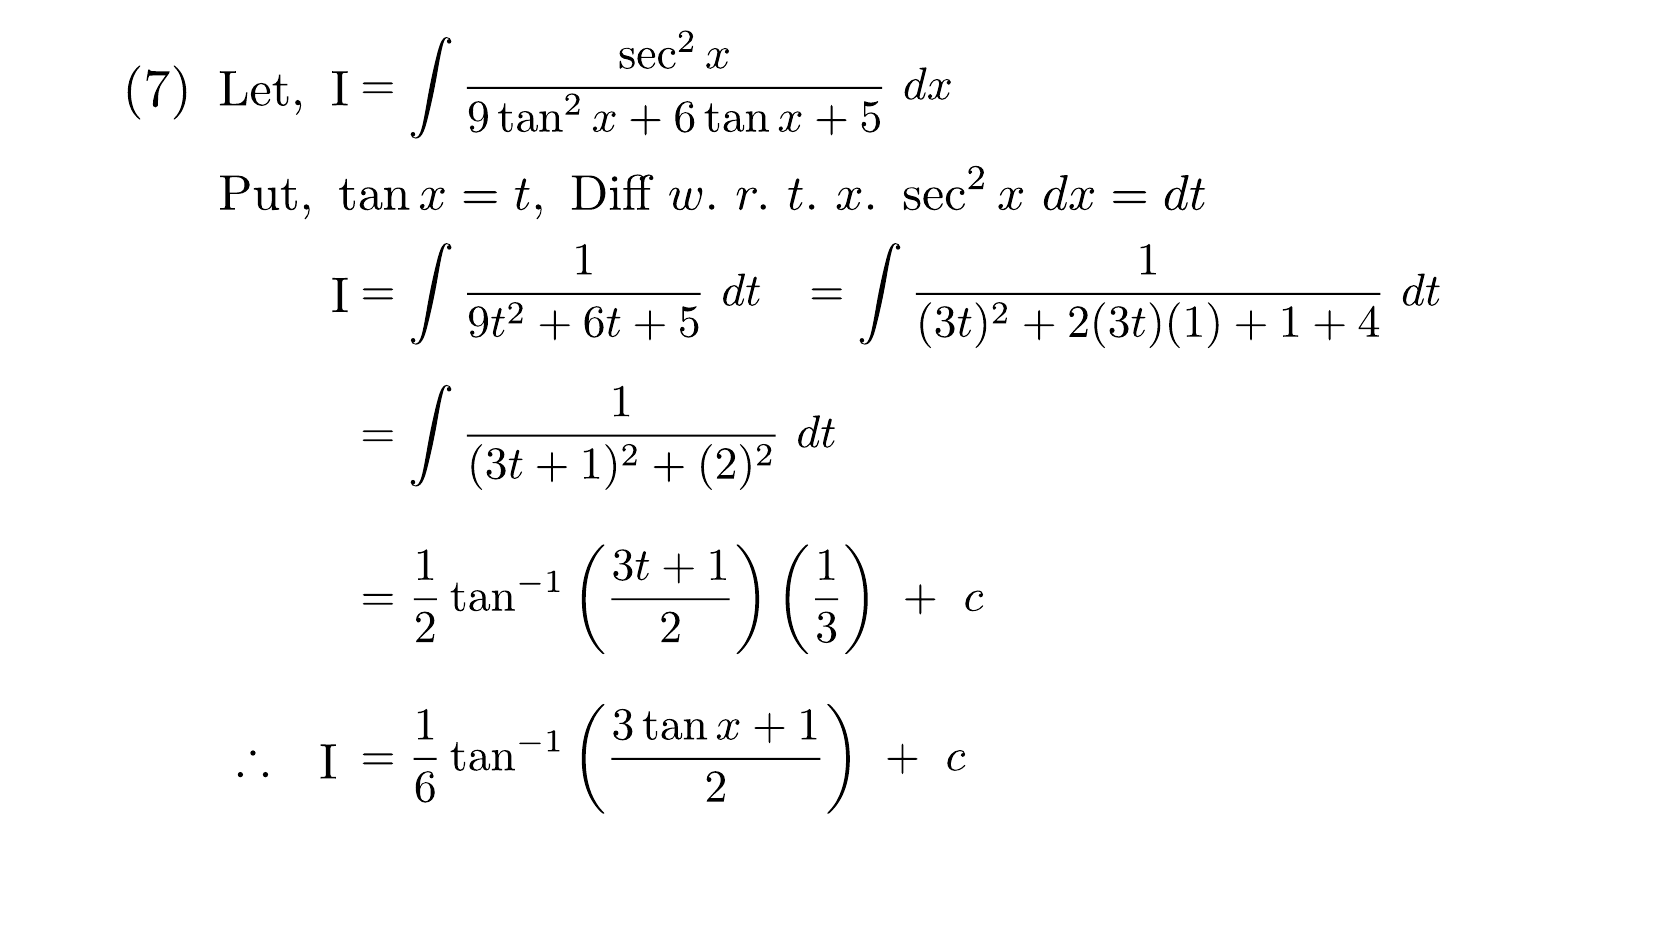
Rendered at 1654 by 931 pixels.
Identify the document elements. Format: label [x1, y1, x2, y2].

title [47, 36, 1607, 898]
text_box [362, 243, 761, 345]
text_box [237, 750, 269, 778]
text_box [362, 544, 984, 655]
text_box [332, 277, 348, 313]
text_box [811, 243, 1440, 349]
text_box [332, 71, 348, 106]
text_box [220, 165, 1206, 220]
text_box [125, 65, 187, 120]
text_box [320, 744, 336, 779]
text_box [362, 703, 966, 814]
text_box [362, 384, 836, 490]
text_box [219, 71, 302, 115]
text_box [362, 30, 951, 139]
